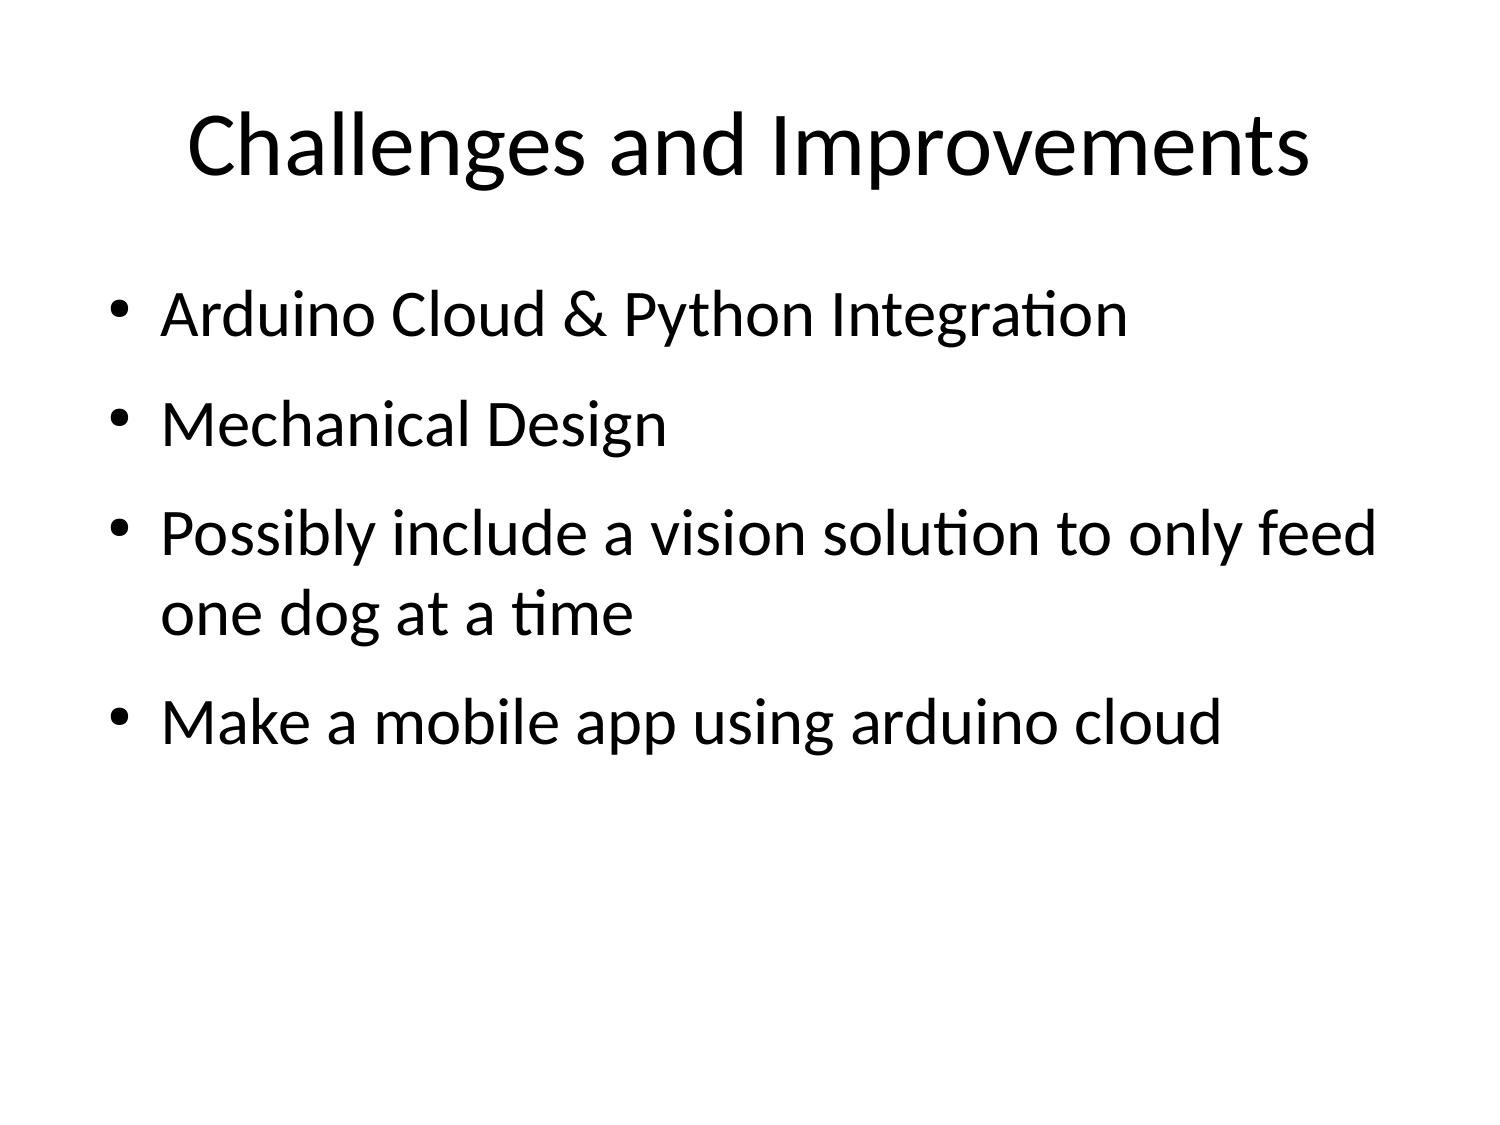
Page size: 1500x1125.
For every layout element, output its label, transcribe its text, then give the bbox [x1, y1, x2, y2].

list Arduino Cloud & Python Integration Mechanical Design Possibly include a vision solution to only feed one dog at a time Make a mobile app using arduino cloud [75, 262, 1425, 1005]
title Challenges and Improvements [75, 45, 1425, 233]
